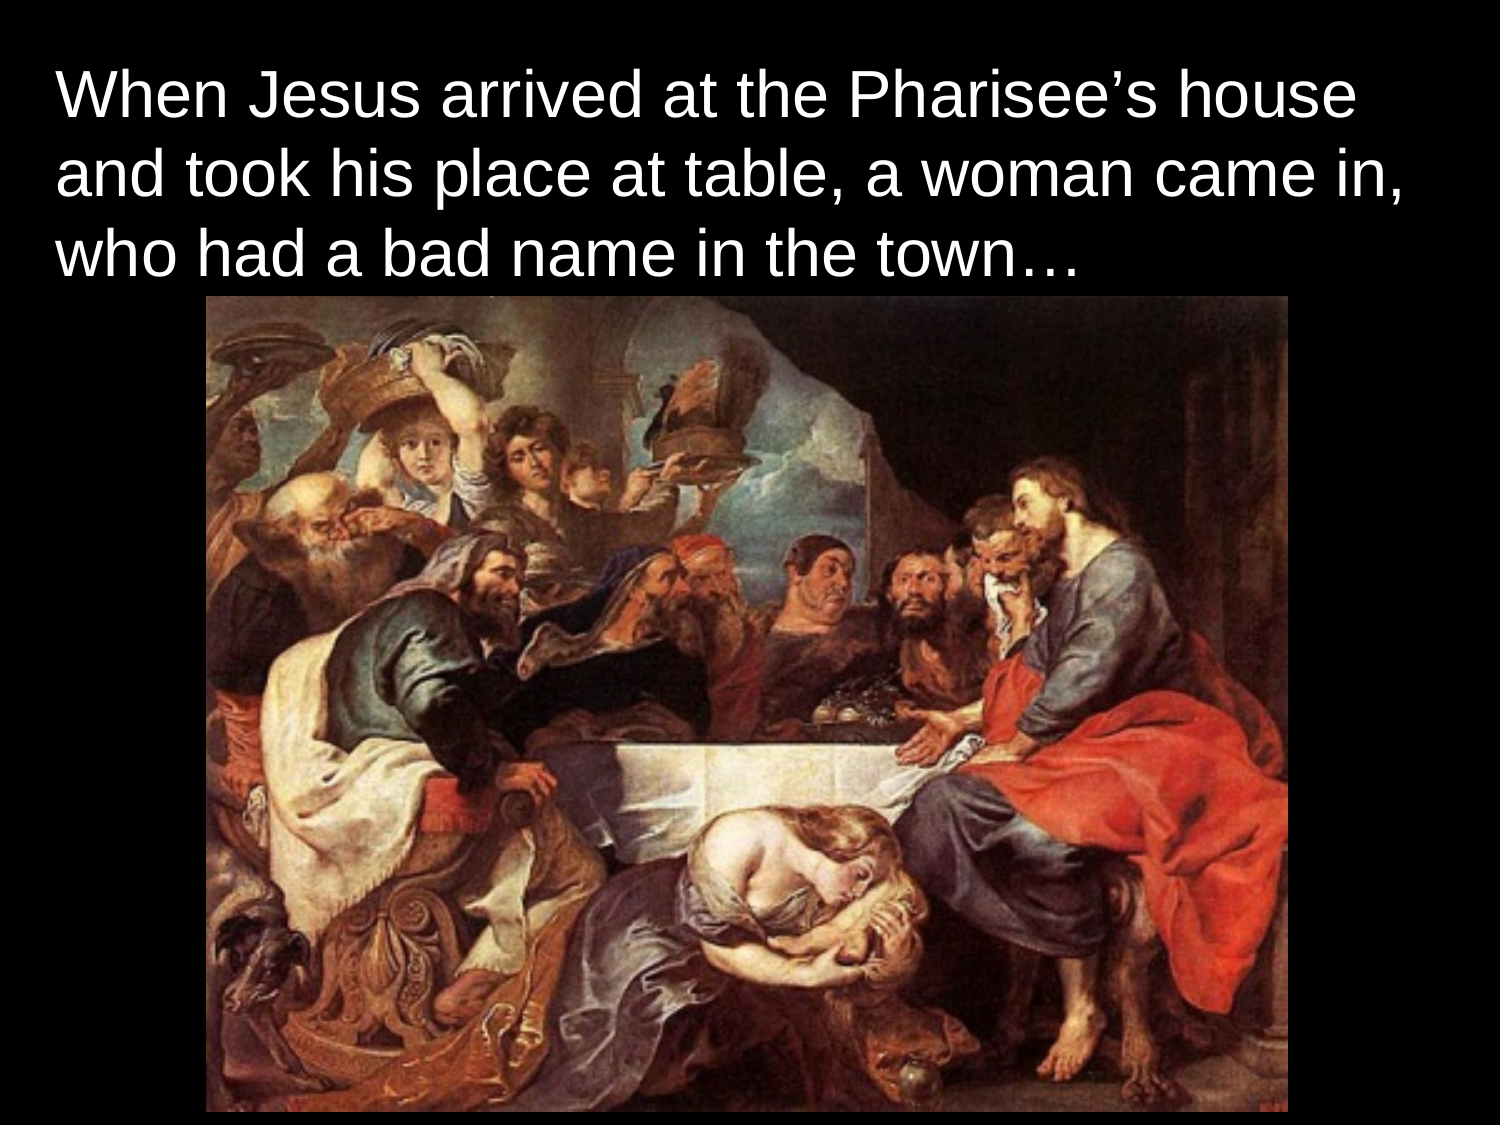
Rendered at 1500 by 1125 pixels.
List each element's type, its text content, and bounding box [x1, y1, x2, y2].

text_box When Jesus arrived at the Pharisee’s house and took his place at table, a woman came in, who had a bad name in the town… [41, 42, 1424, 298]
text_box [206, 296, 1288, 1113]
